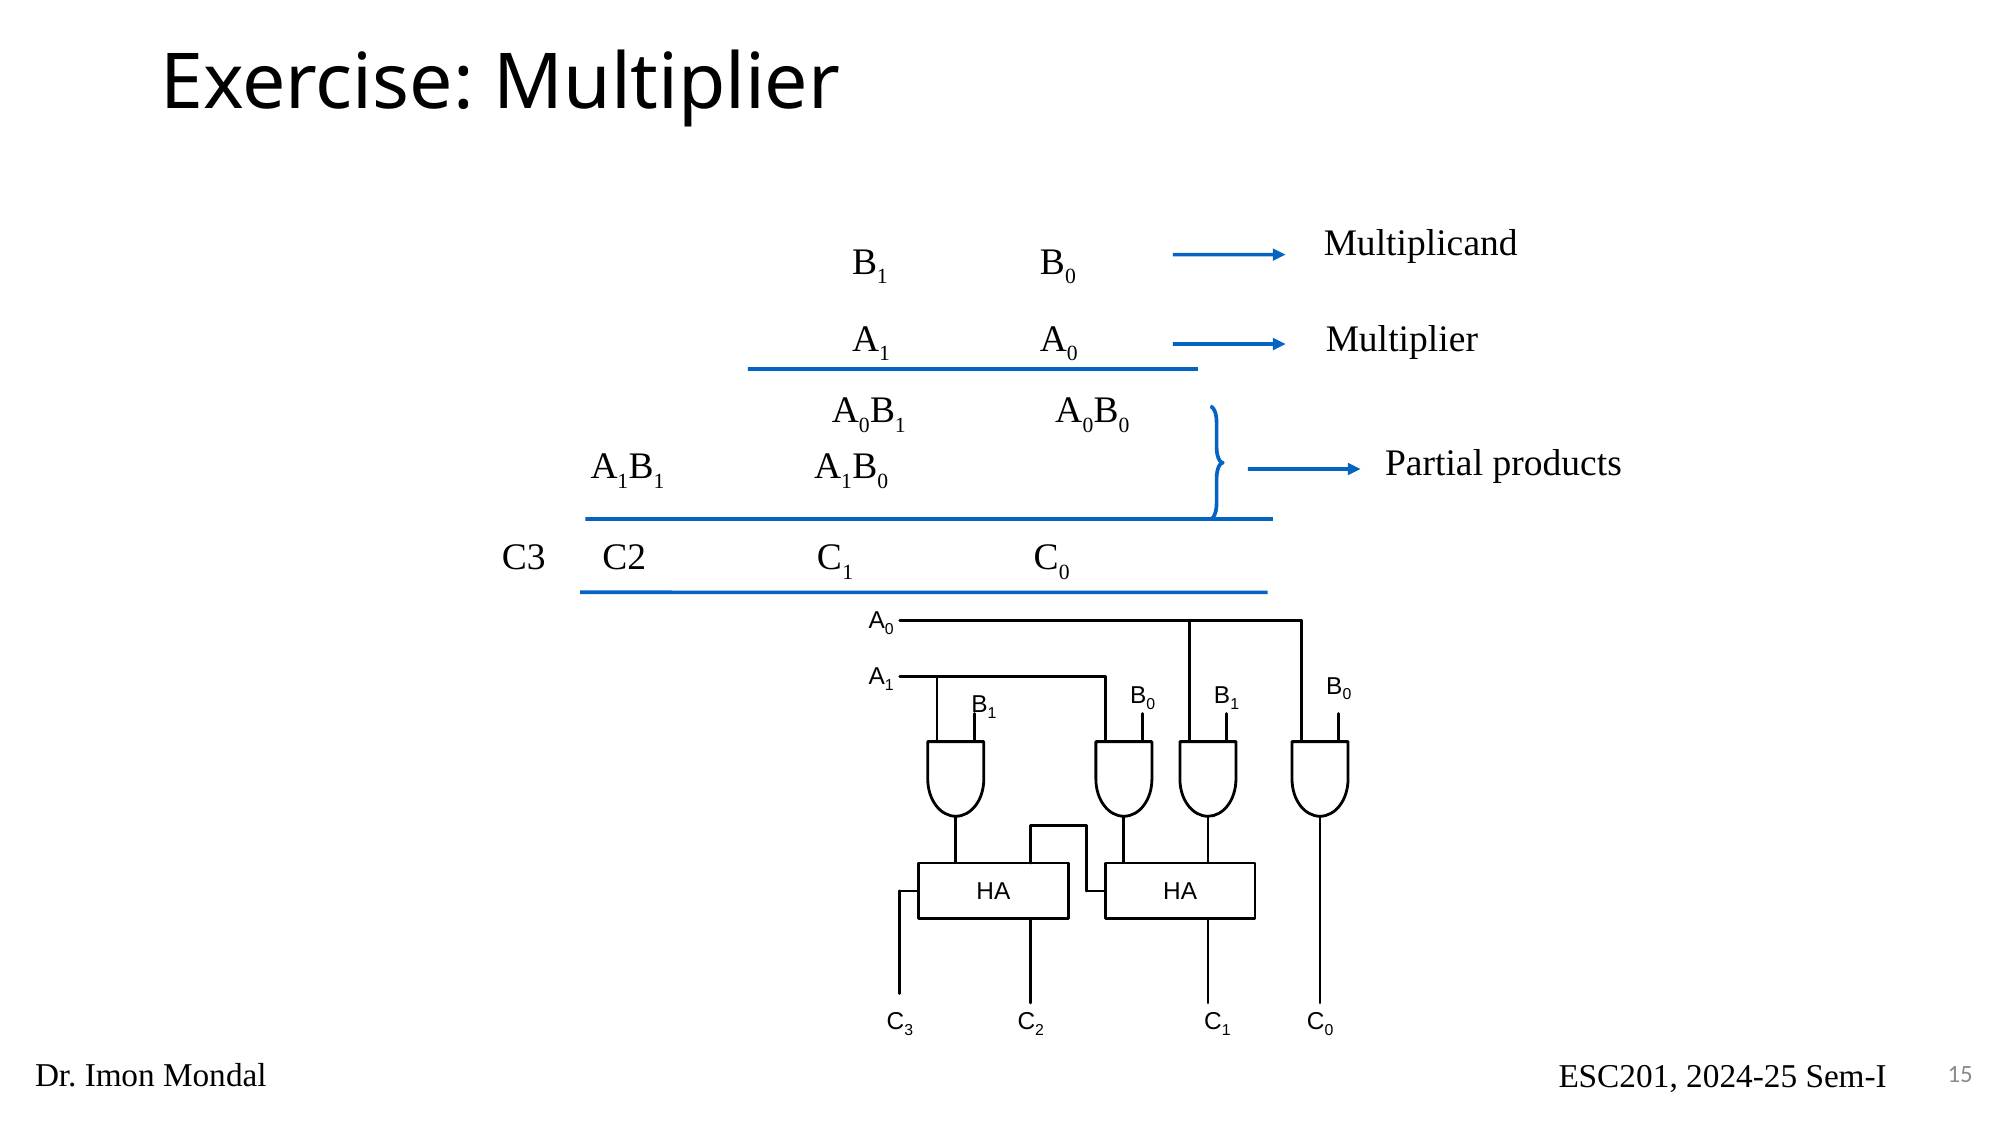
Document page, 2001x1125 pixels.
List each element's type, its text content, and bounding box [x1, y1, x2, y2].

chart [853, 592, 1367, 1050]
text_box Partial products [1370, 430, 1637, 491]
text_box B1 B0 [837, 229, 1091, 296]
title Exercise: Multiplier [145, 19, 1871, 149]
text_box A1B1 A1B0 [575, 433, 904, 500]
text_box A0B1 A0B0 [817, 377, 1145, 444]
text_box Multiplicand [1308, 210, 1533, 271]
text_box Multiplier [1311, 306, 1494, 367]
text_box C3 C2 C1 C0 [487, 525, 1085, 591]
text_box A1 A0 [837, 306, 1093, 367]
